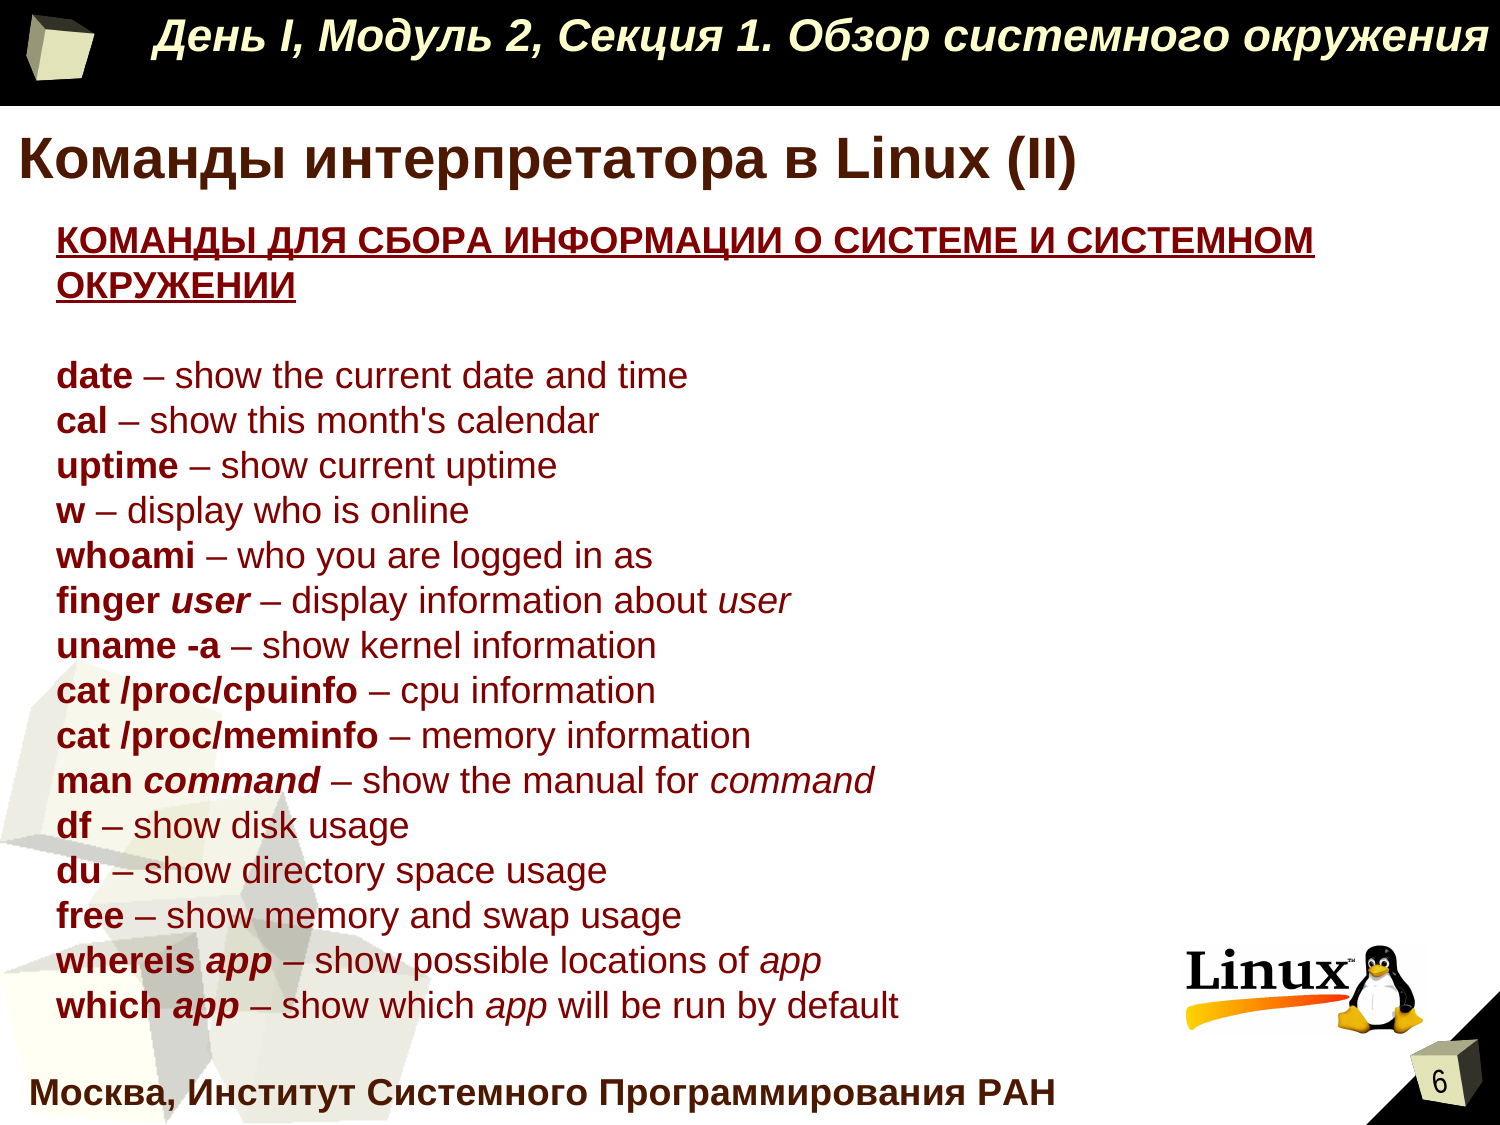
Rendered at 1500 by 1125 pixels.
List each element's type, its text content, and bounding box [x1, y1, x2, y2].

picture [1181, 944, 1428, 1036]
text_box Команды интерпретатора в Linux (II) [4, 112, 1500, 198]
text_box КОМАНДЫ ДЛЯ СБОРА ИНФОРМАЦИИ О СИСТЕМЕ И СИСТЕМНОМ ОКРУЖЕНИИ date – show the current date and time cal – show this month's calendar uptime – show current uptime w – display who is online whoami – who you are logged in as finger user – display information about user uname -a – show kernel information cat /proc/cpuinfo – cpu information cat /proc/meminfo – memory information man command – show the manual for command df – show disk usage du – show directory space usage free – show memory and swap usage whereis app – show possible locations of app which app – show which app will be run by default [41, 208, 1444, 1034]
picture [0, 659, 433, 1125]
picture [423, 1088, 433, 1102]
